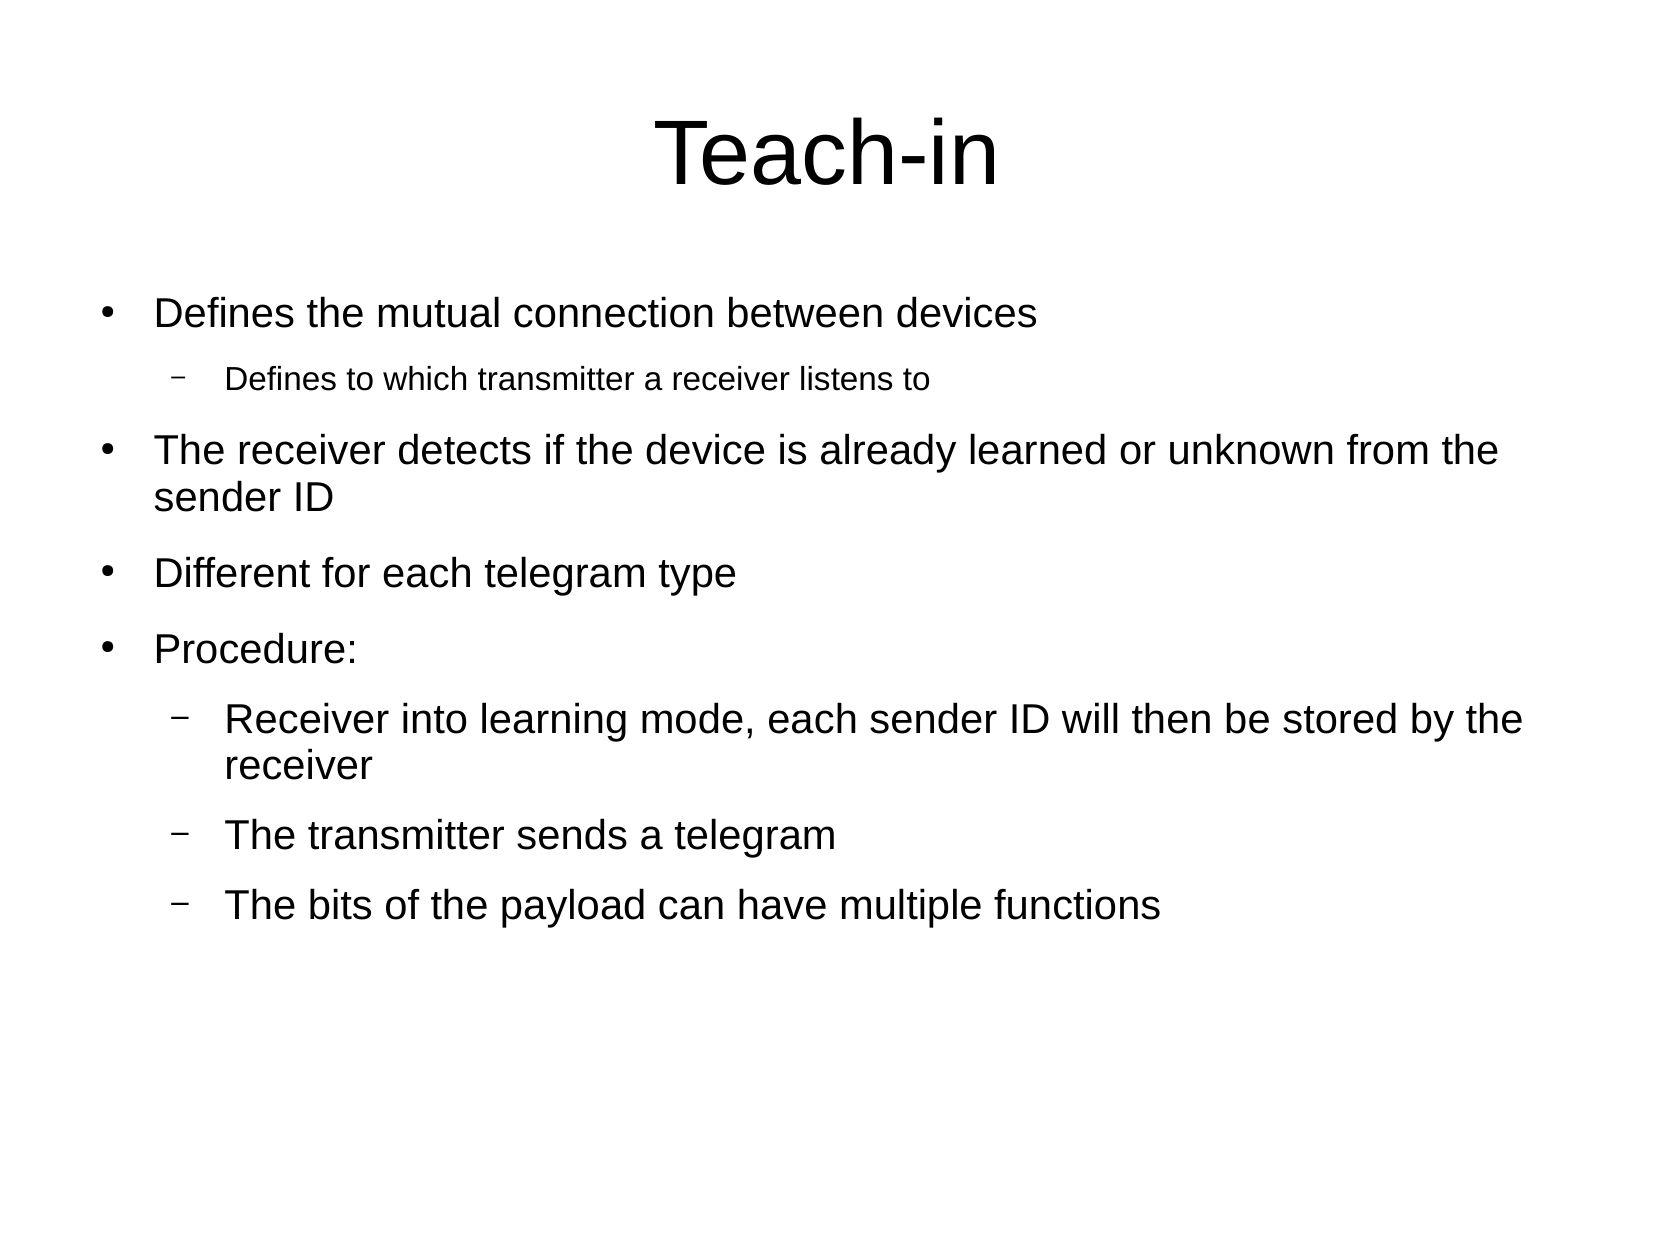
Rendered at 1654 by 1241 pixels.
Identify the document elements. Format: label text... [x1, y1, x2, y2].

list Defines the mutual connection between devices Defines to which transmitter a receiver listens to The receiver detects if the device is already learned or unknown from the sender ID Different for each telegram type Procedure: Receiver into learning mode, each sender ID will then be stored by the receiver The transmitter sends a telegram The bits of the payload can have multiple functions [82, 290, 1571, 1010]
title Teach-in [82, 49, 1571, 257]
